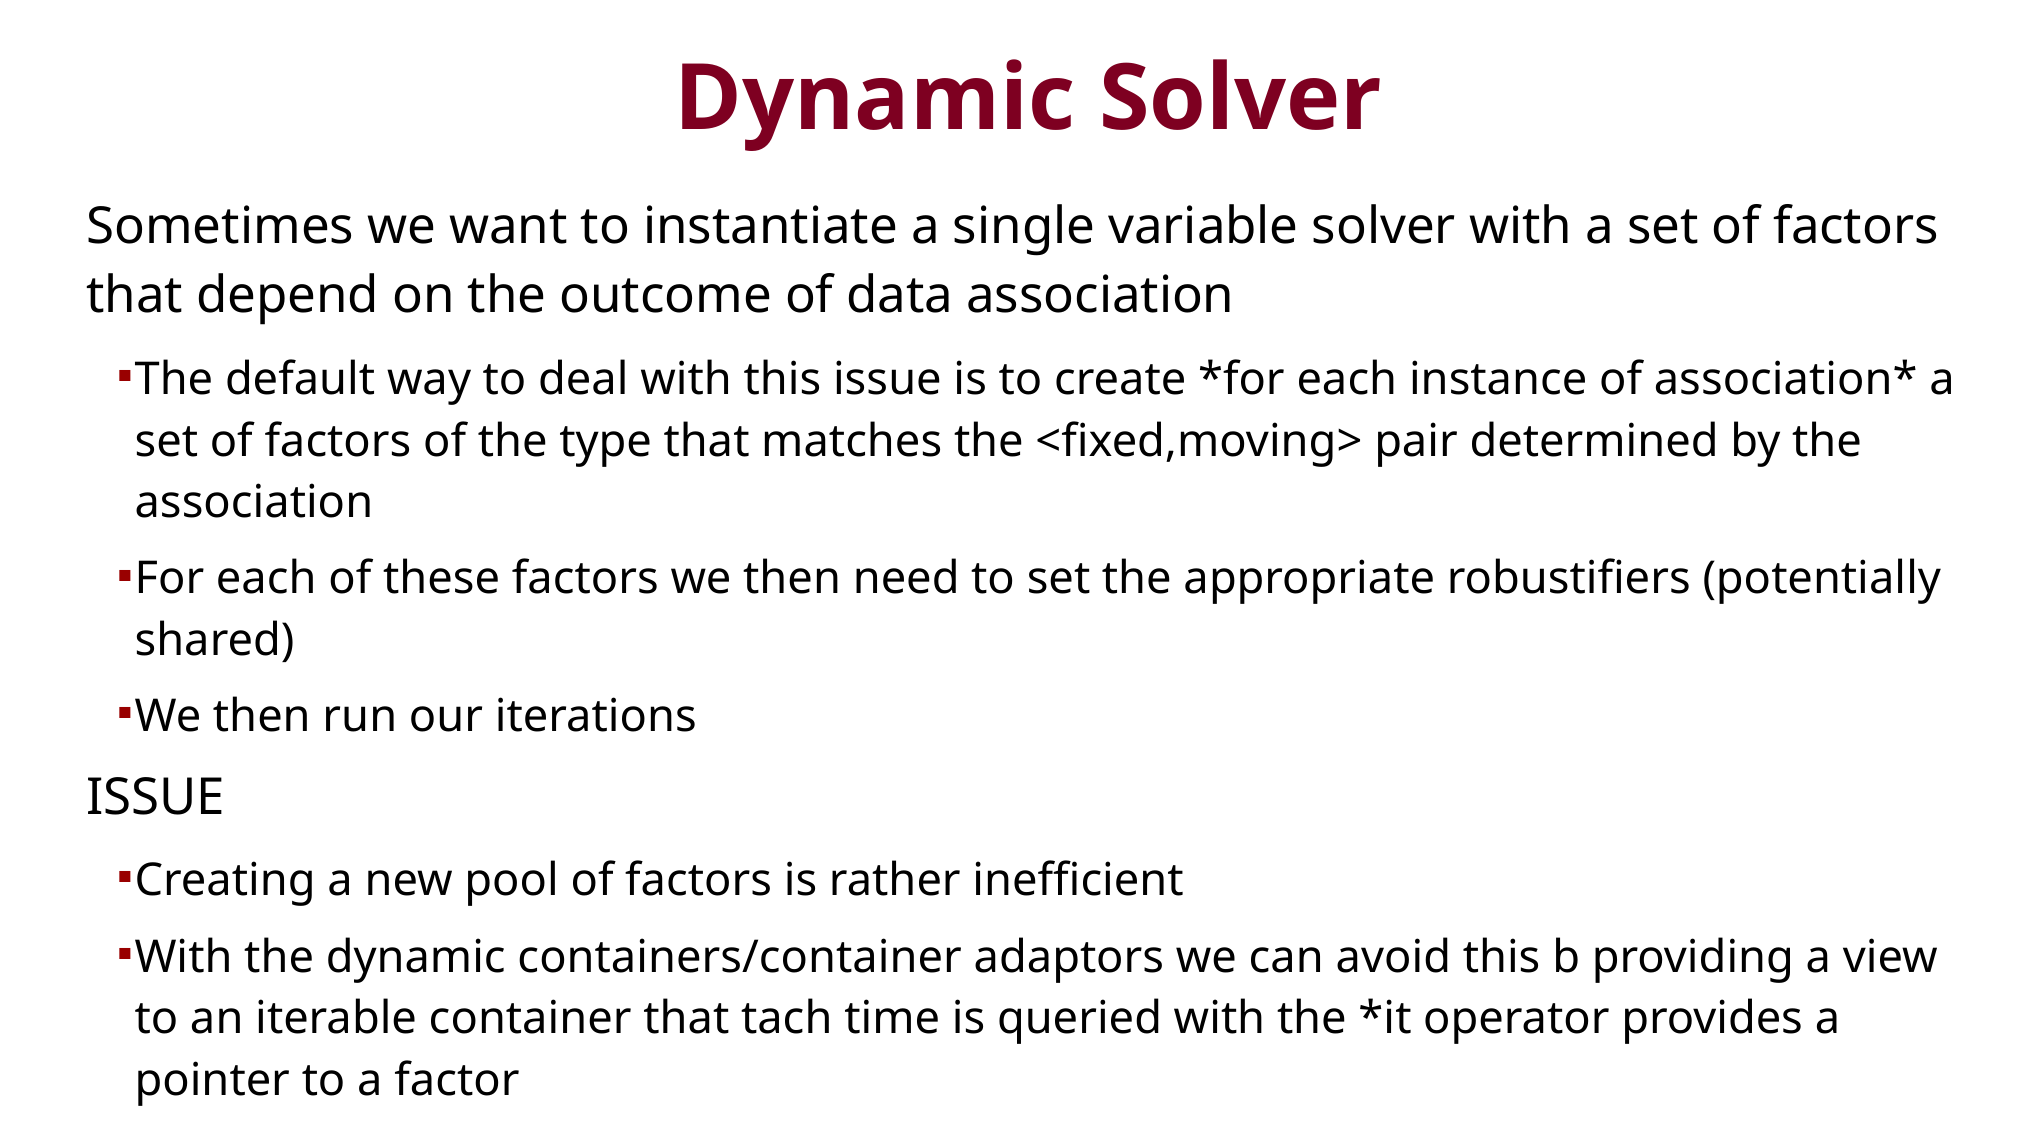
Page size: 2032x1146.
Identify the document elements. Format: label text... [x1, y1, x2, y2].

title Dynamic Solver [37, 10, 2020, 178]
list Sometimes we want to instantiate a single variable solver with a set of factors that depend on the outcome of data association The default way to deal with this issue is to create *for each instance of association* a set of factors of the type that matches the <fixed,moving> pair determined by the association For each of these factors we then need to set the appropriate robustifiers (potentially shared) We then run our iterations ISSUE Creating a new pool of factors is rather inefficient With the dynamic containers/container adaptors we can avoid this b providing a view to an iterable container that tach time is queried with the *it operator provides a pointer to a factor [59, 188, 1985, 1111]
